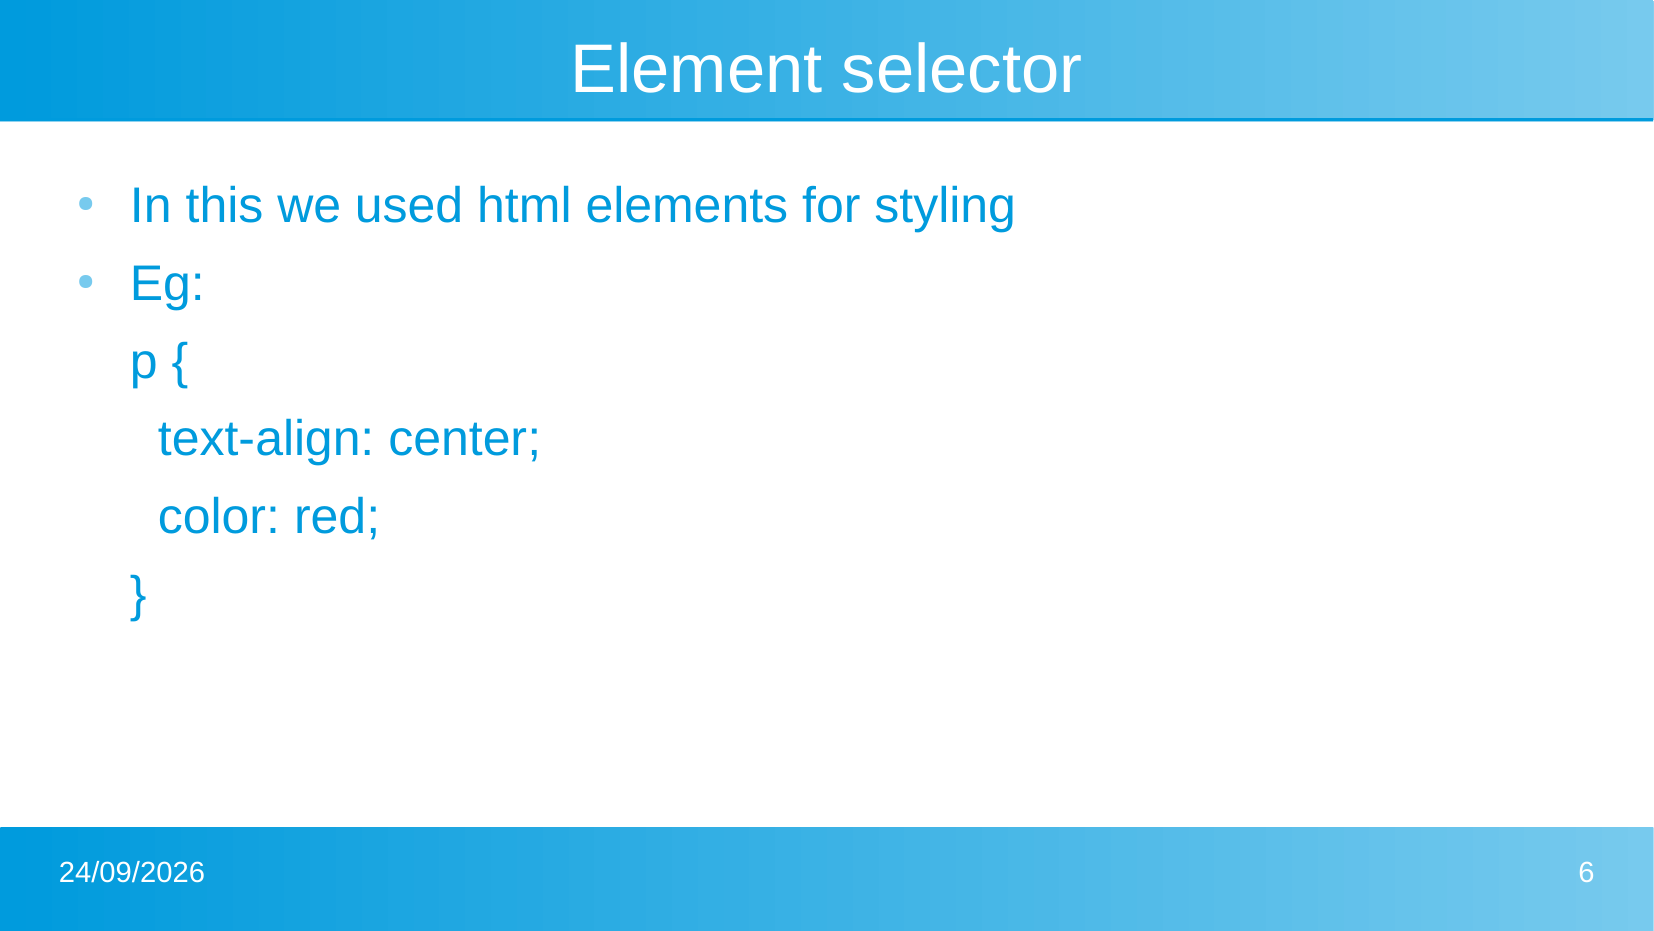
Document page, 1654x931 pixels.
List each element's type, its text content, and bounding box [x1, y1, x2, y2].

list In this we used html elements for styling Eg: p { text-align: center; color: red; } [59, 177, 1595, 768]
title Element selector [59, 29, 1595, 108]
